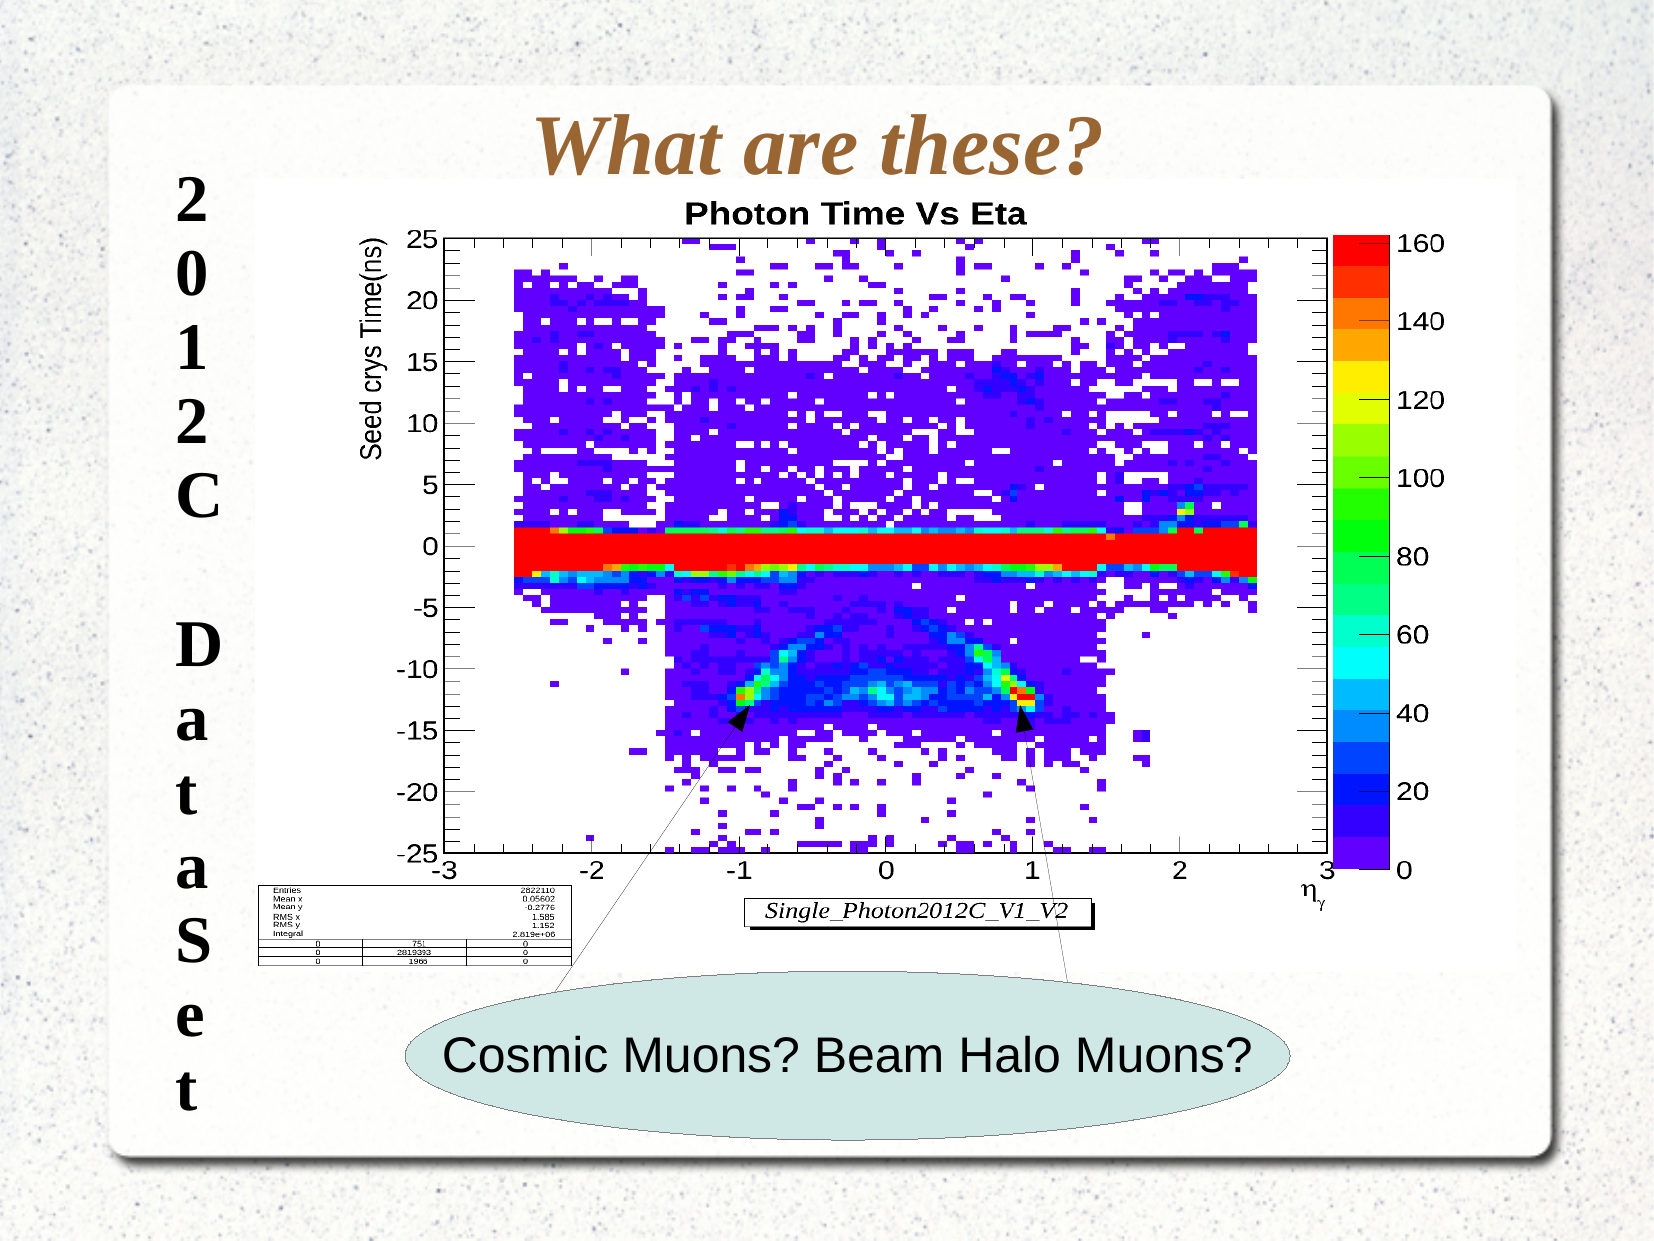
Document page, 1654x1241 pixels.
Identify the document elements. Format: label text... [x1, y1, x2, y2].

picture [0, 0, 1654, 1241]
title What are these? [360, 96, 1276, 179]
text_box Cosmic Muons? Beam Halo Muons? [405, 971, 1291, 1141]
list 2012C DataSet [105, 162, 196, 1126]
